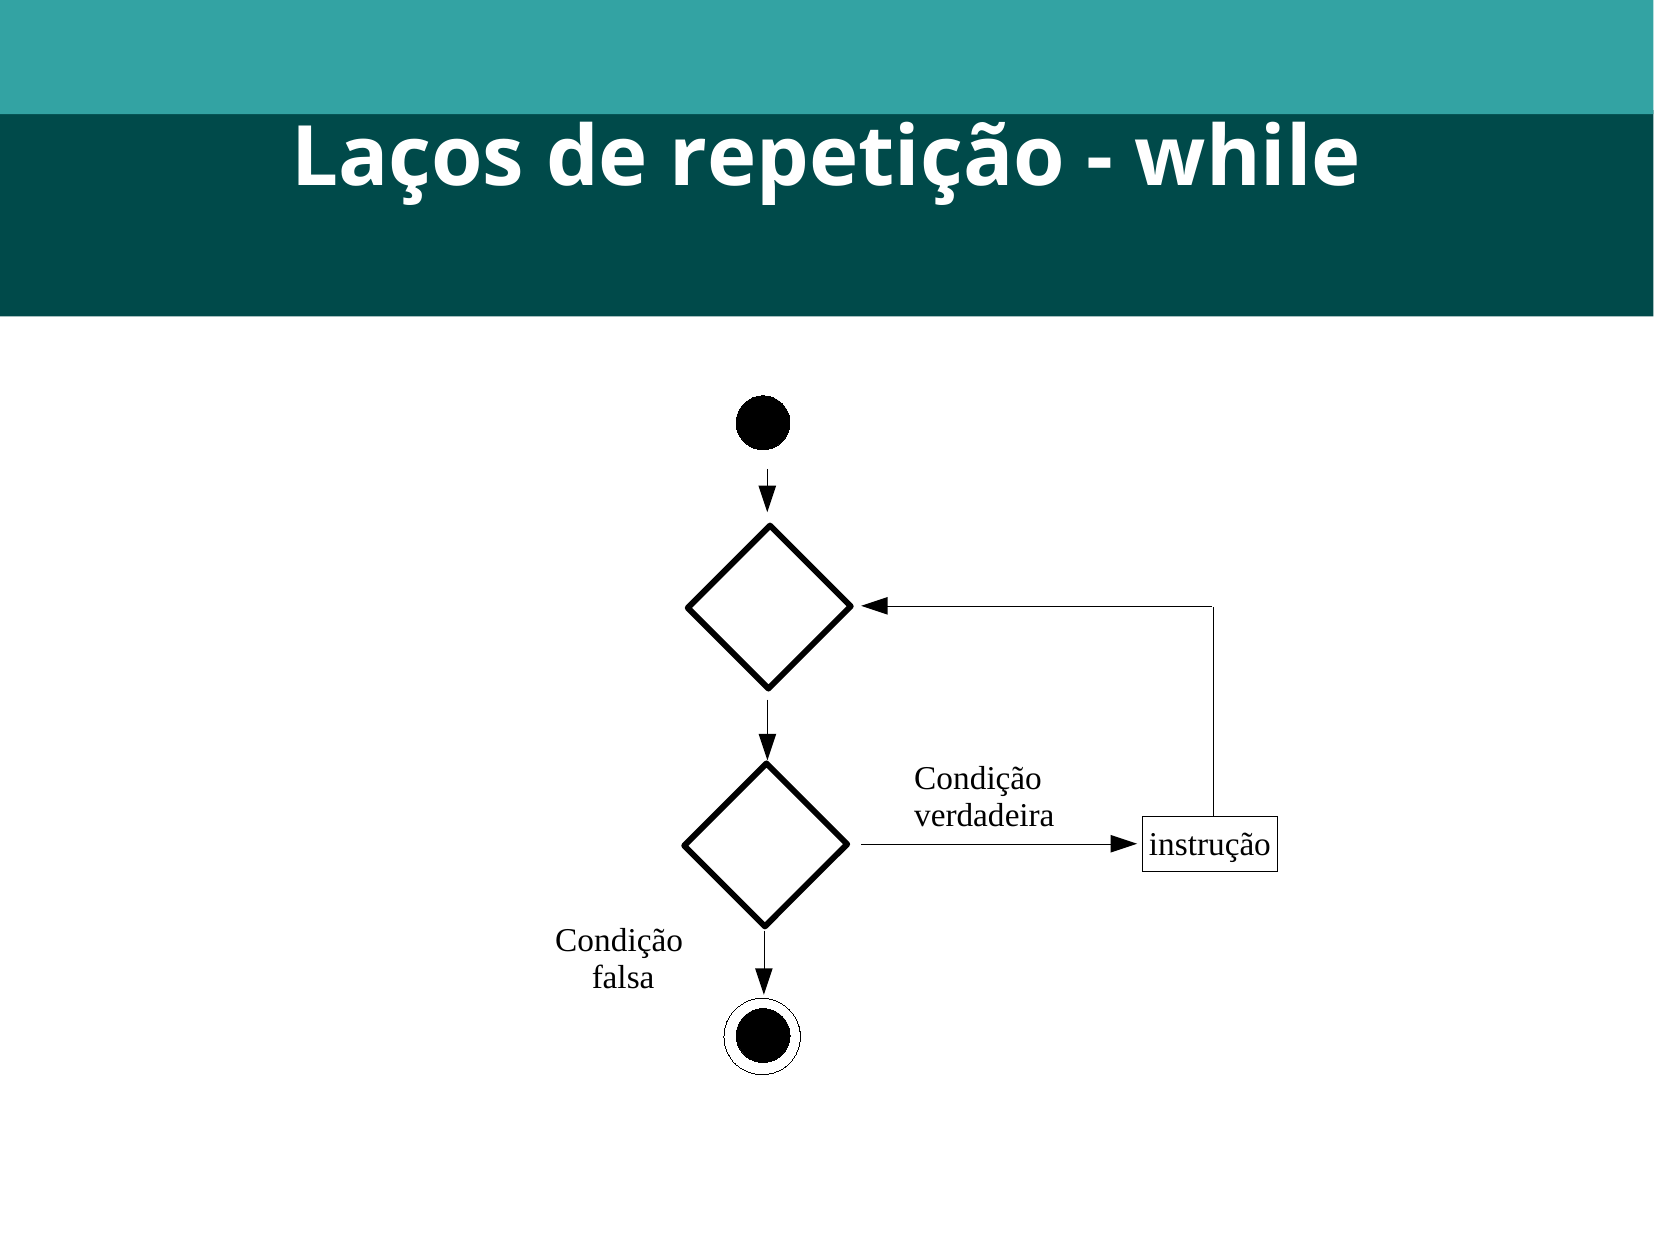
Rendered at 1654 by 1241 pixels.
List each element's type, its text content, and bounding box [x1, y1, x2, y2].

text_box Condição falsa [515, 918, 731, 999]
title Laços de repetição - while [82, 49, 1571, 257]
text_box [687, 525, 851, 689]
text_box [736, 395, 790, 450]
text_box Condição verdadeira [876, 756, 1092, 837]
text_box instrução [1142, 816, 1278, 872]
text_box [684, 763, 848, 927]
text_box [736, 1008, 791, 1063]
